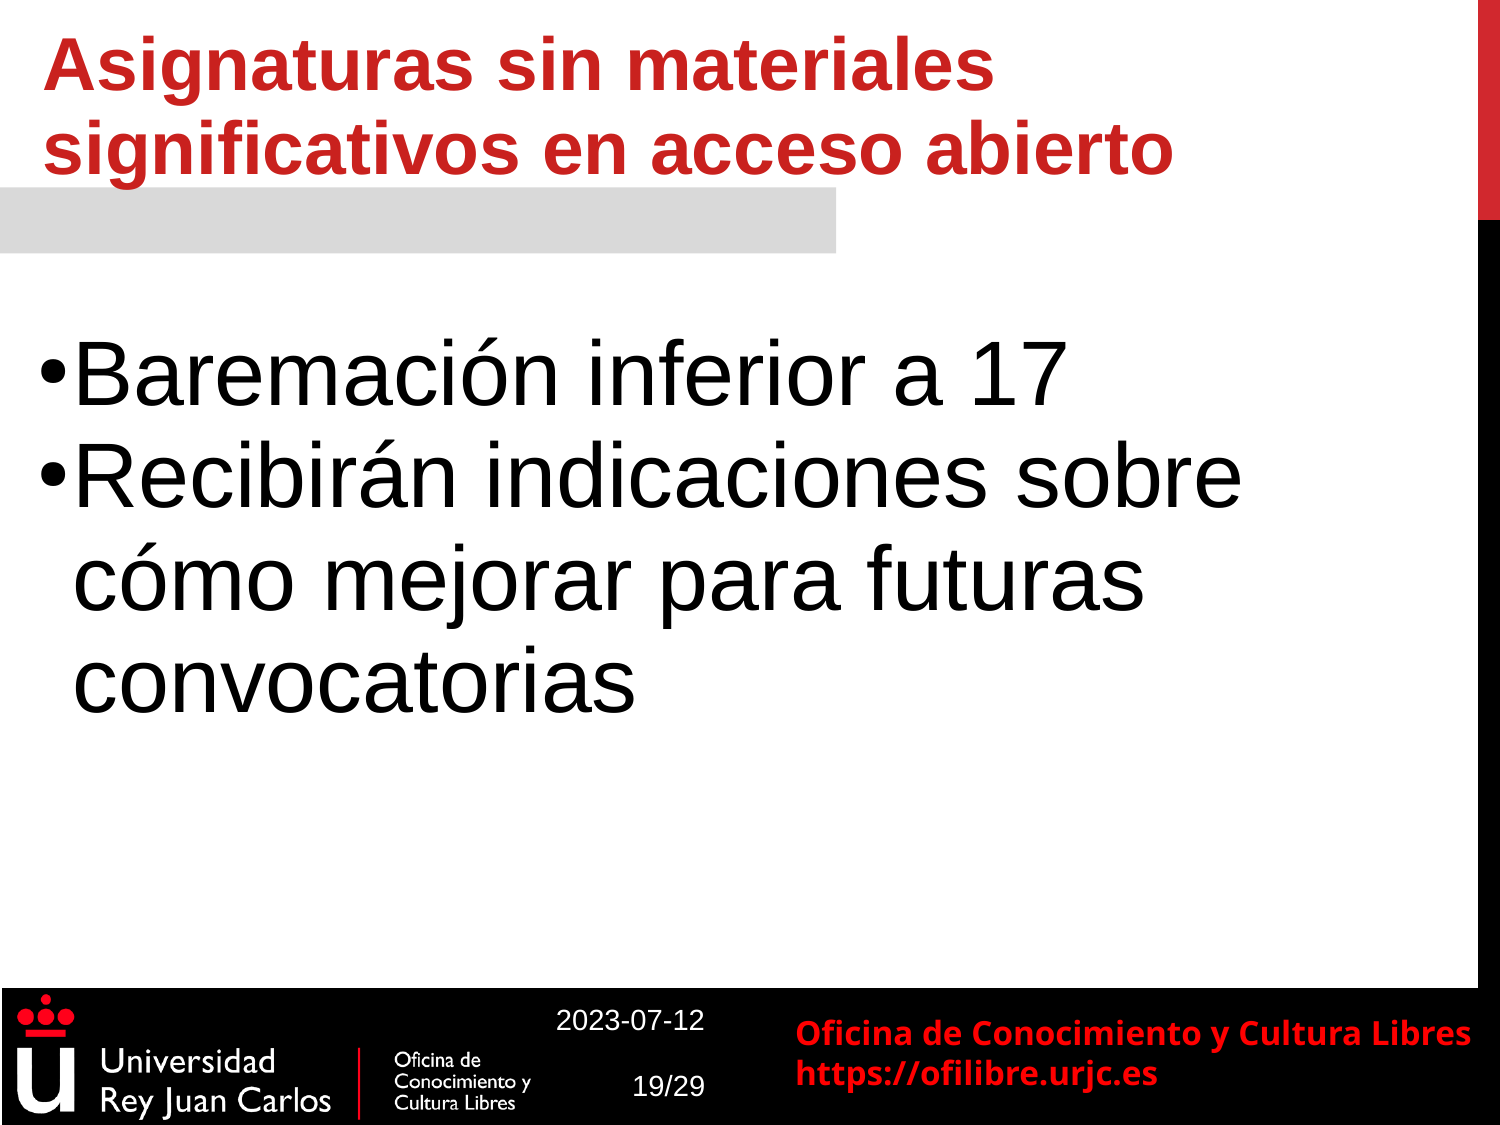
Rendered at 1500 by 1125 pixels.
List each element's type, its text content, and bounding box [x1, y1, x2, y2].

picture [17, 994, 531, 1120]
text_box Asignaturas sin materiales significativos en acceso abierto [27, 15, 1381, 199]
title [75, 7, 1425, 196]
text_box Baremación inferior a 17 Recibirán indicaciones sobre cómo mejorar para futuras convocatorias [22, 314, 1463, 901]
